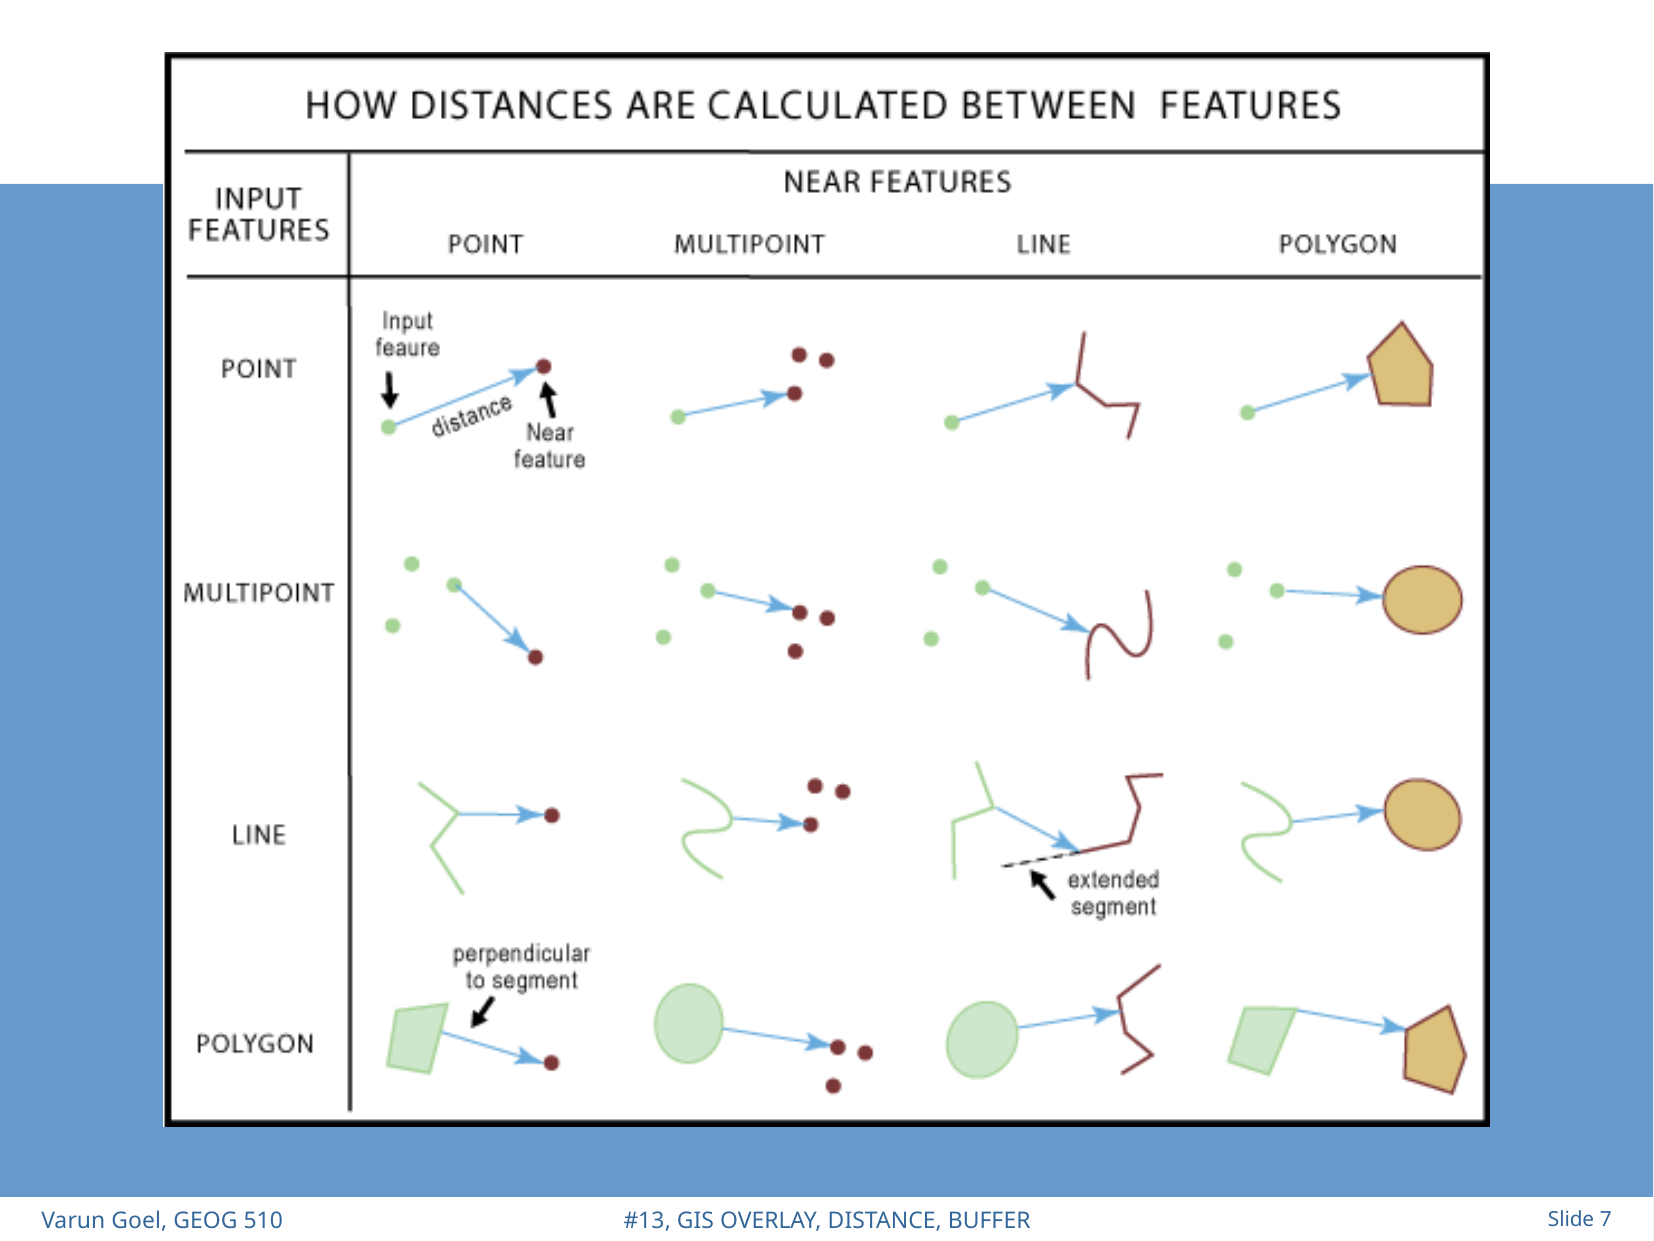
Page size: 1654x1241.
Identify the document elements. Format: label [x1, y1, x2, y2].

picture [163, 52, 1490, 1127]
